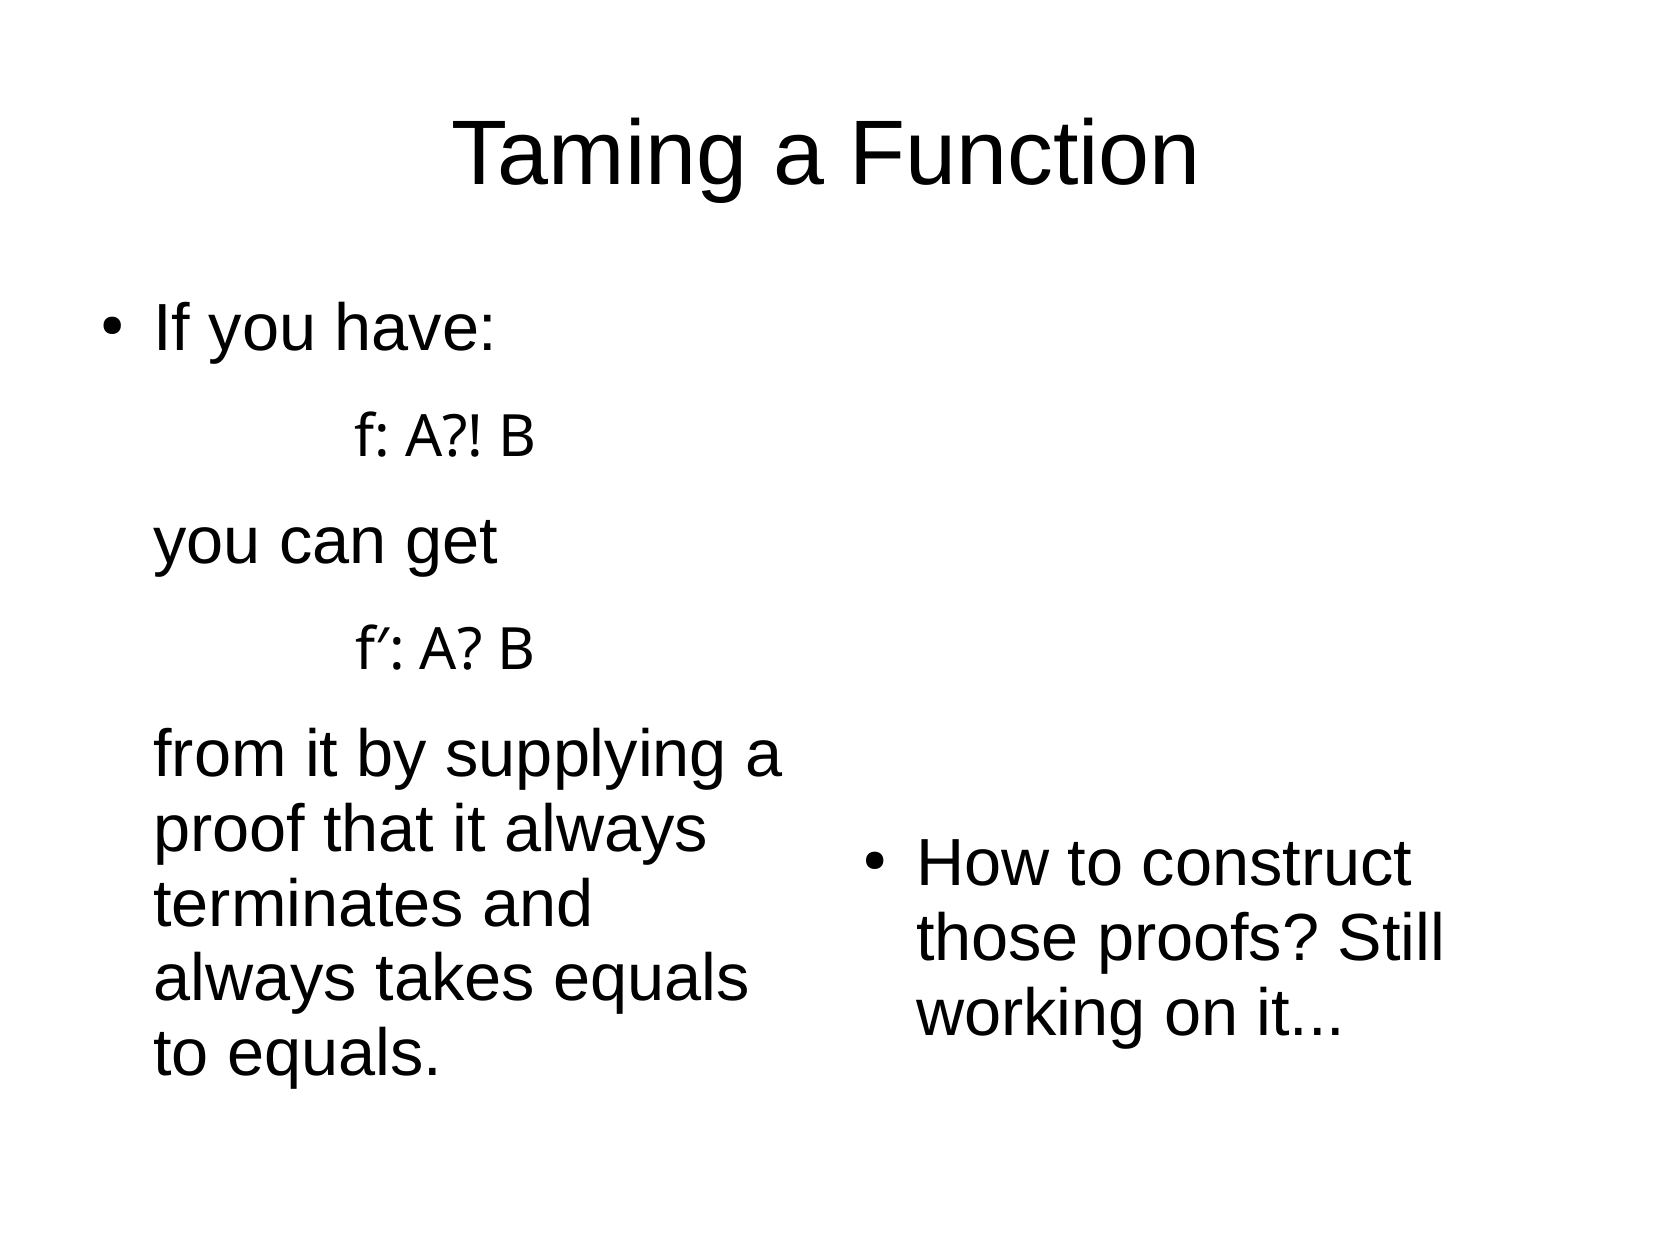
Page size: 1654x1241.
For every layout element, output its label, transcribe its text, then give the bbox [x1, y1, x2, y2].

title Taming a Function [82, 49, 1571, 257]
list If you have: f: A?! B you can get f′: A? B from it by supplying a proof that it always terminates and always takes equals to equals. [82, 290, 809, 1109]
list How to construct those proofs? Still working on it... [845, 825, 1572, 1109]
